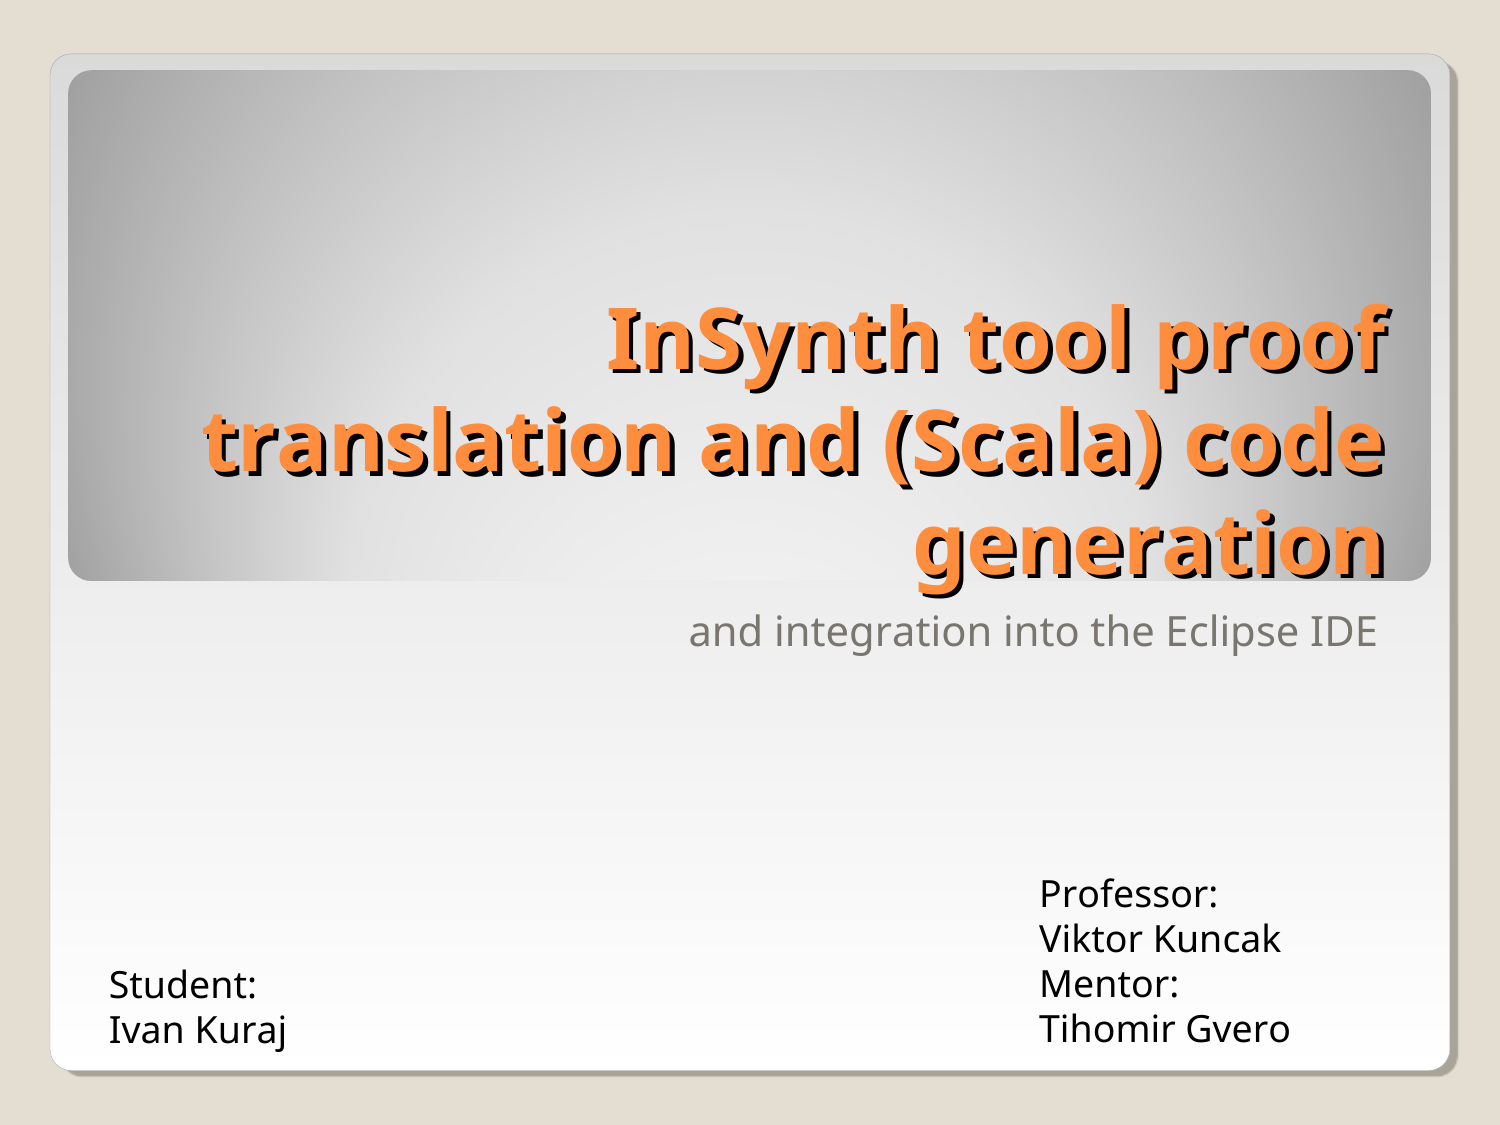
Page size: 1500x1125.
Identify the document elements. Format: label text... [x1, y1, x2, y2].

text_box InSynth tool proof translation and (Scala) code generation [118, 276, 1394, 599]
text_box Student: Ivan Kuraj [94, 953, 303, 1059]
picture [67, 69, 1432, 582]
text_box Professor: Viktor Kuncak Mentor: Tihomir Gvero [1024, 862, 1307, 1058]
text_box and integration into the Eclipse IDE [118, 604, 1394, 755]
